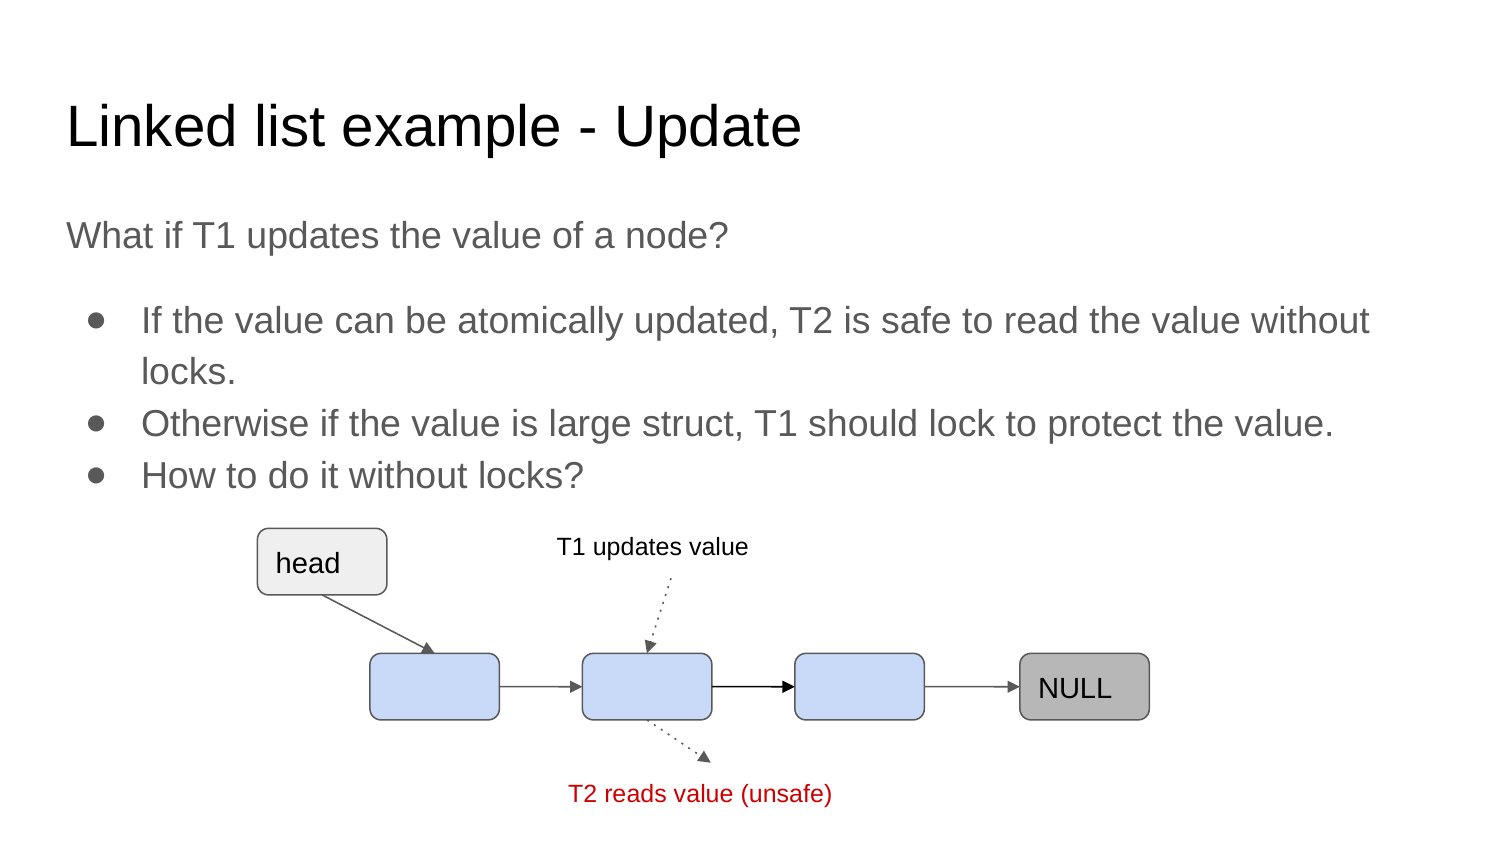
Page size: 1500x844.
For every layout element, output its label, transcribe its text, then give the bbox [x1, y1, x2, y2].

title Linked list example - Update [51, 72, 1449, 167]
text_box [794, 653, 925, 720]
text_box T2 reads value (unsafe) [553, 762, 869, 826]
list What if T1 updates the value of a node? If the value can be atomically updated, T2 is safe to read the value without locks. Otherwise if the value is large struct, T1 should lock to protect the value. How to do it without locks? [51, 189, 1449, 750]
text_box [369, 653, 500, 720]
text_box head [257, 528, 387, 595]
text_box [582, 653, 712, 720]
text_box NULL [1019, 653, 1150, 720]
text_box T1 updates value [541, 515, 801, 579]
